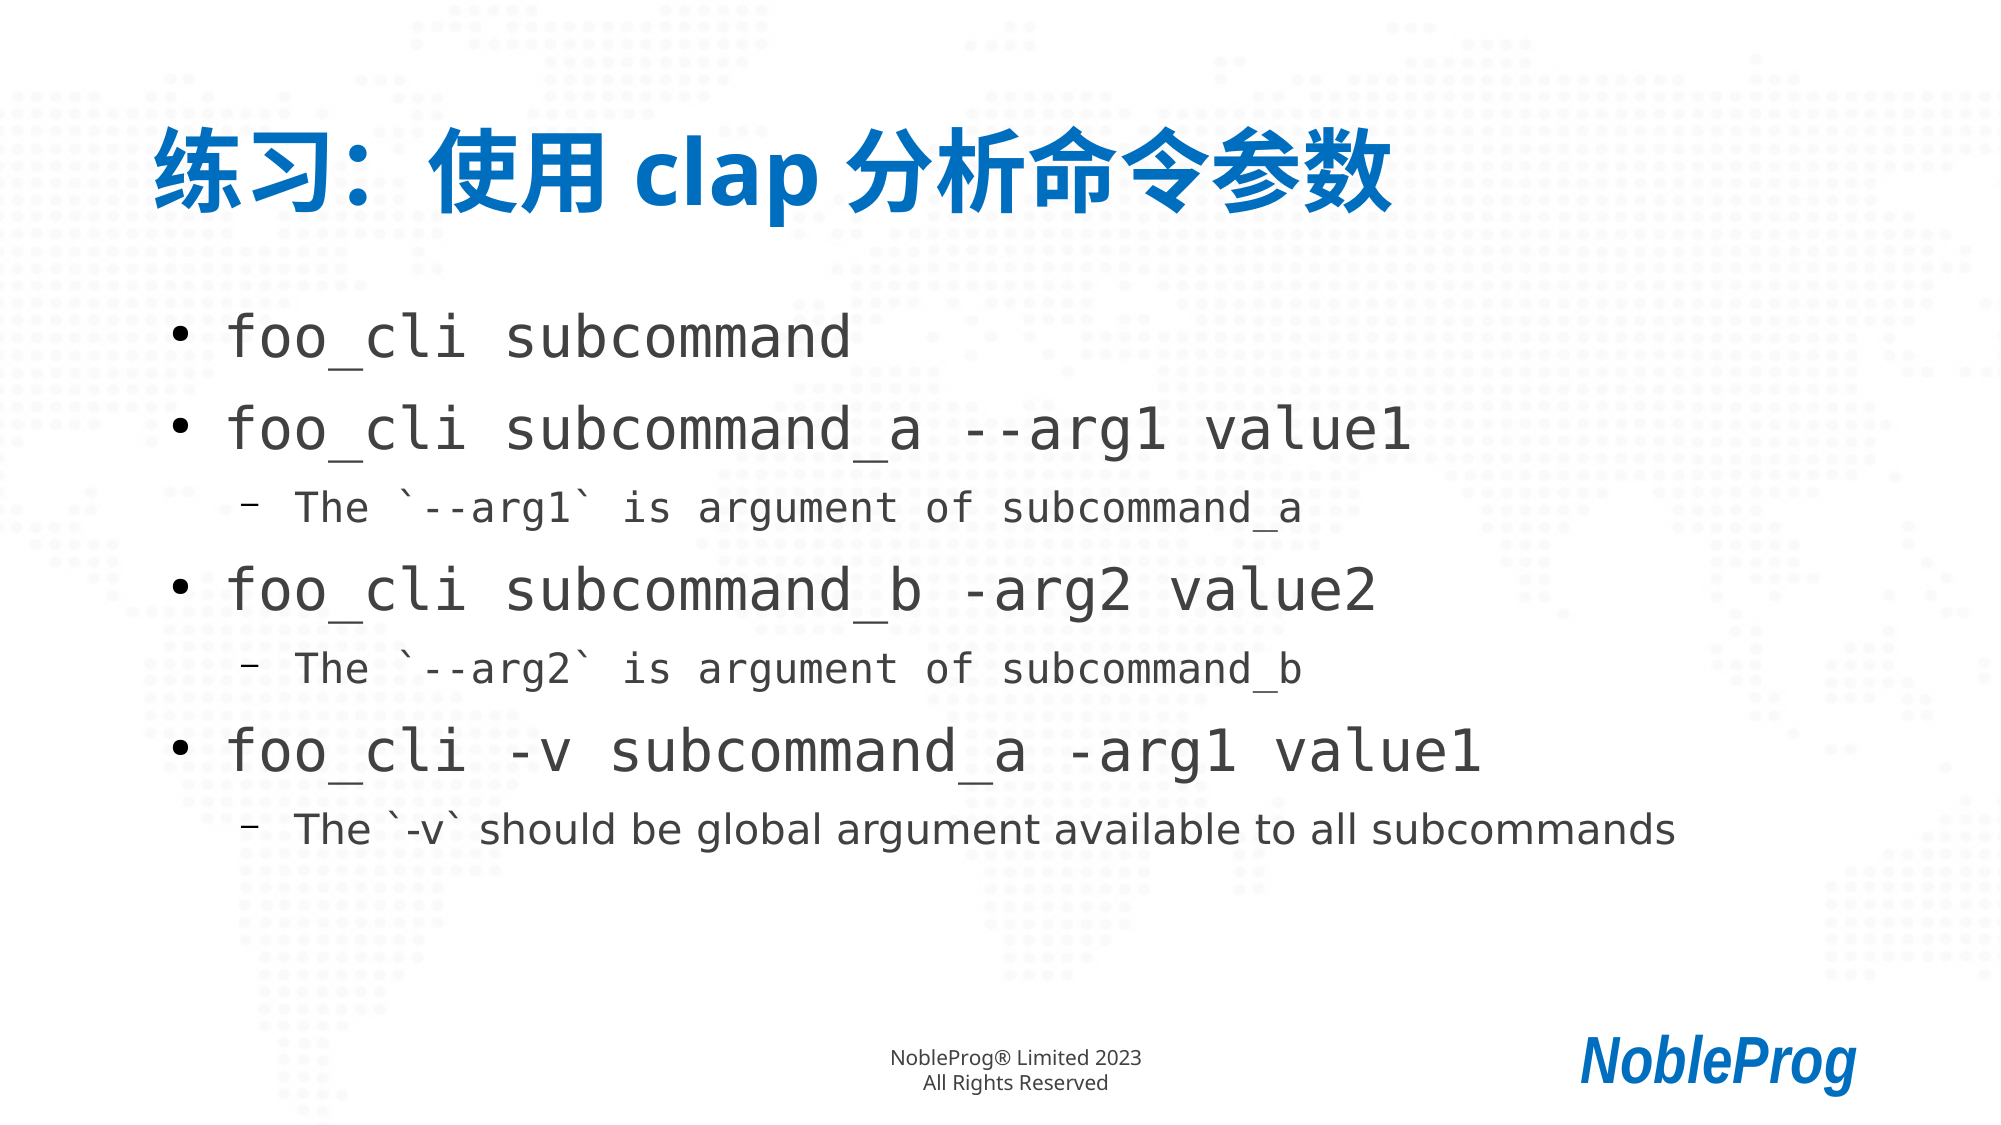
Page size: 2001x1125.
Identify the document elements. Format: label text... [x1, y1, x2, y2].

list foo_cli subcommand foo_cli subcommand_a --arg1 value1 The `--arg1` is argument of subcommand_a foo_cli subcommand_b -arg2 value2 The `--arg2` is argument of subcommand_b foo_cli -v subcommand_a -arg1 value1 The `-v` should be global argument available to all subcommands [137, 299, 1863, 1014]
title 练习：使用clap分析命令参数 [137, 59, 1863, 278]
